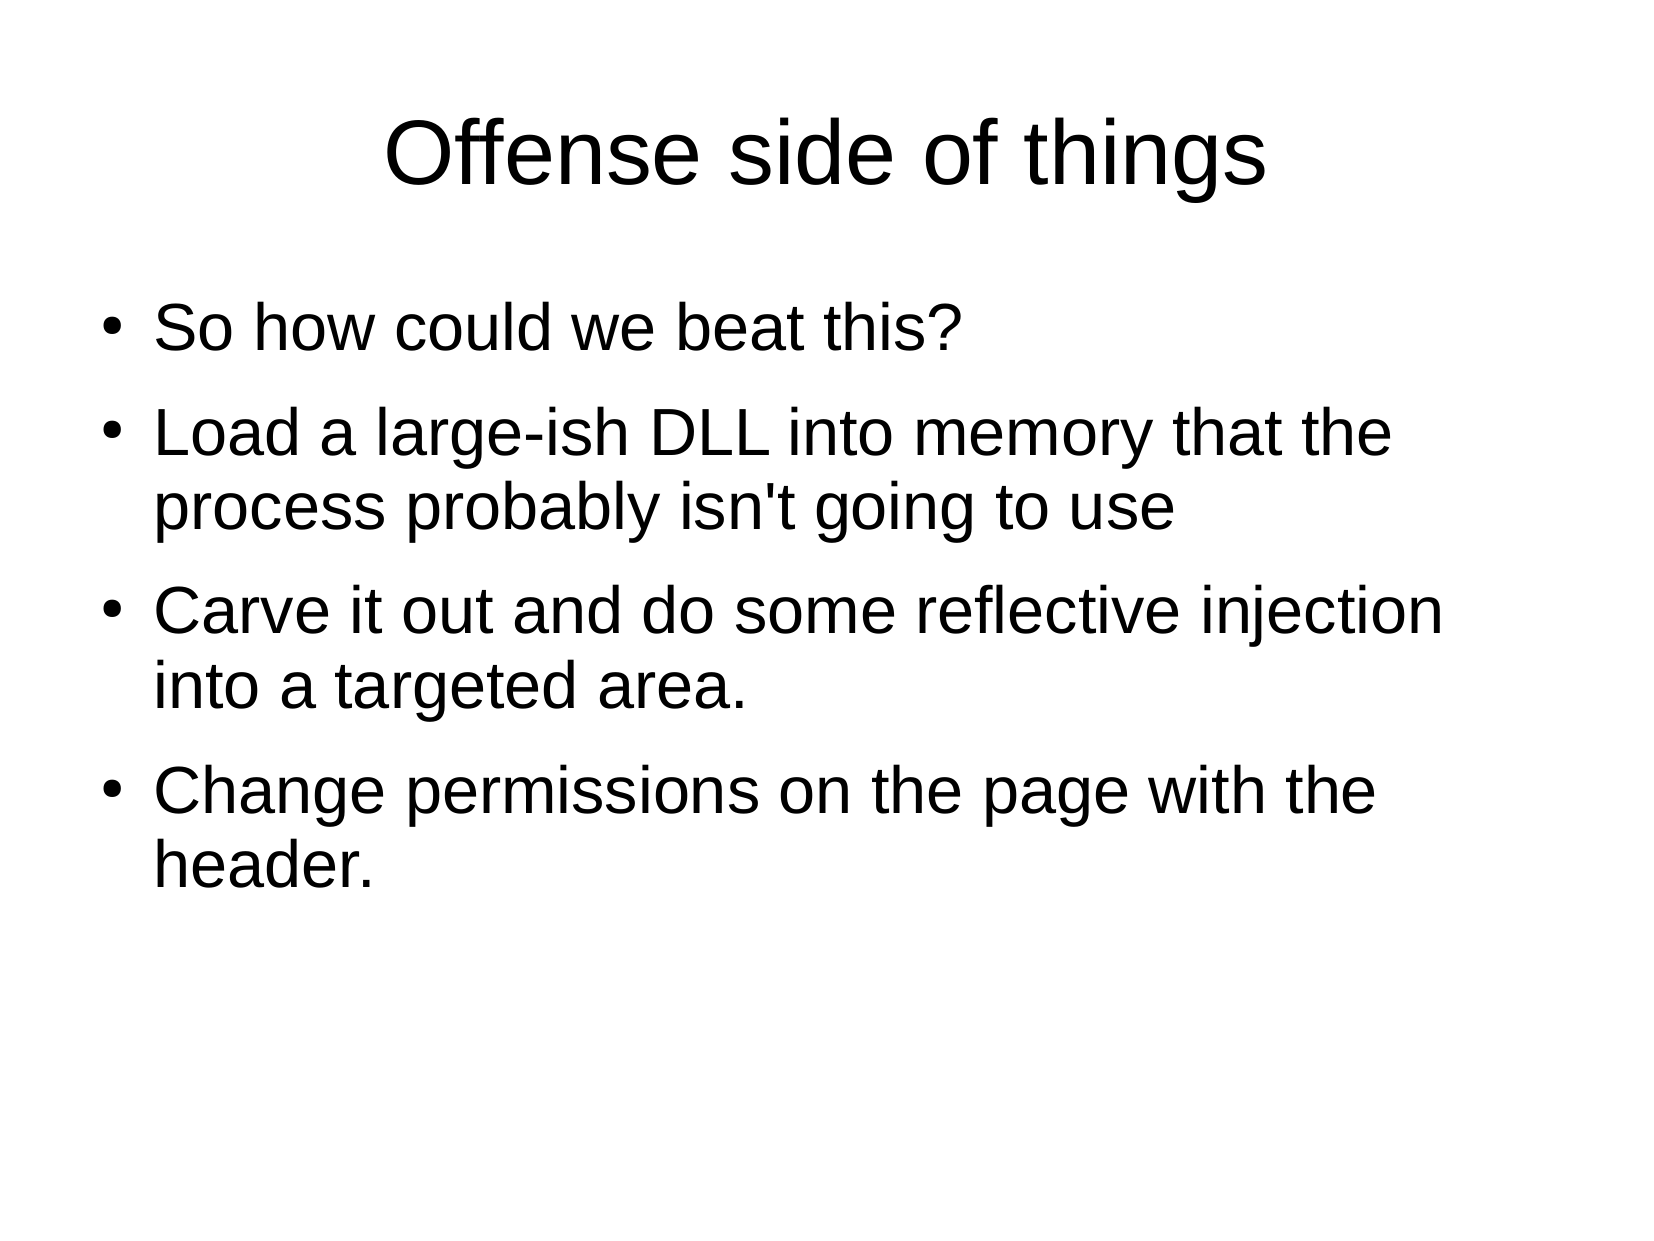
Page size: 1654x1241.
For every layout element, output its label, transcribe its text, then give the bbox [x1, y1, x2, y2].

title Offense side of things [82, 49, 1571, 257]
list So how could we beat this? Load a large-ish DLL into memory that the process probably isn't going to use Carve it out and do some reflective injection into a targeted area. Change permissions on the page with the header. [82, 290, 1538, 1010]
